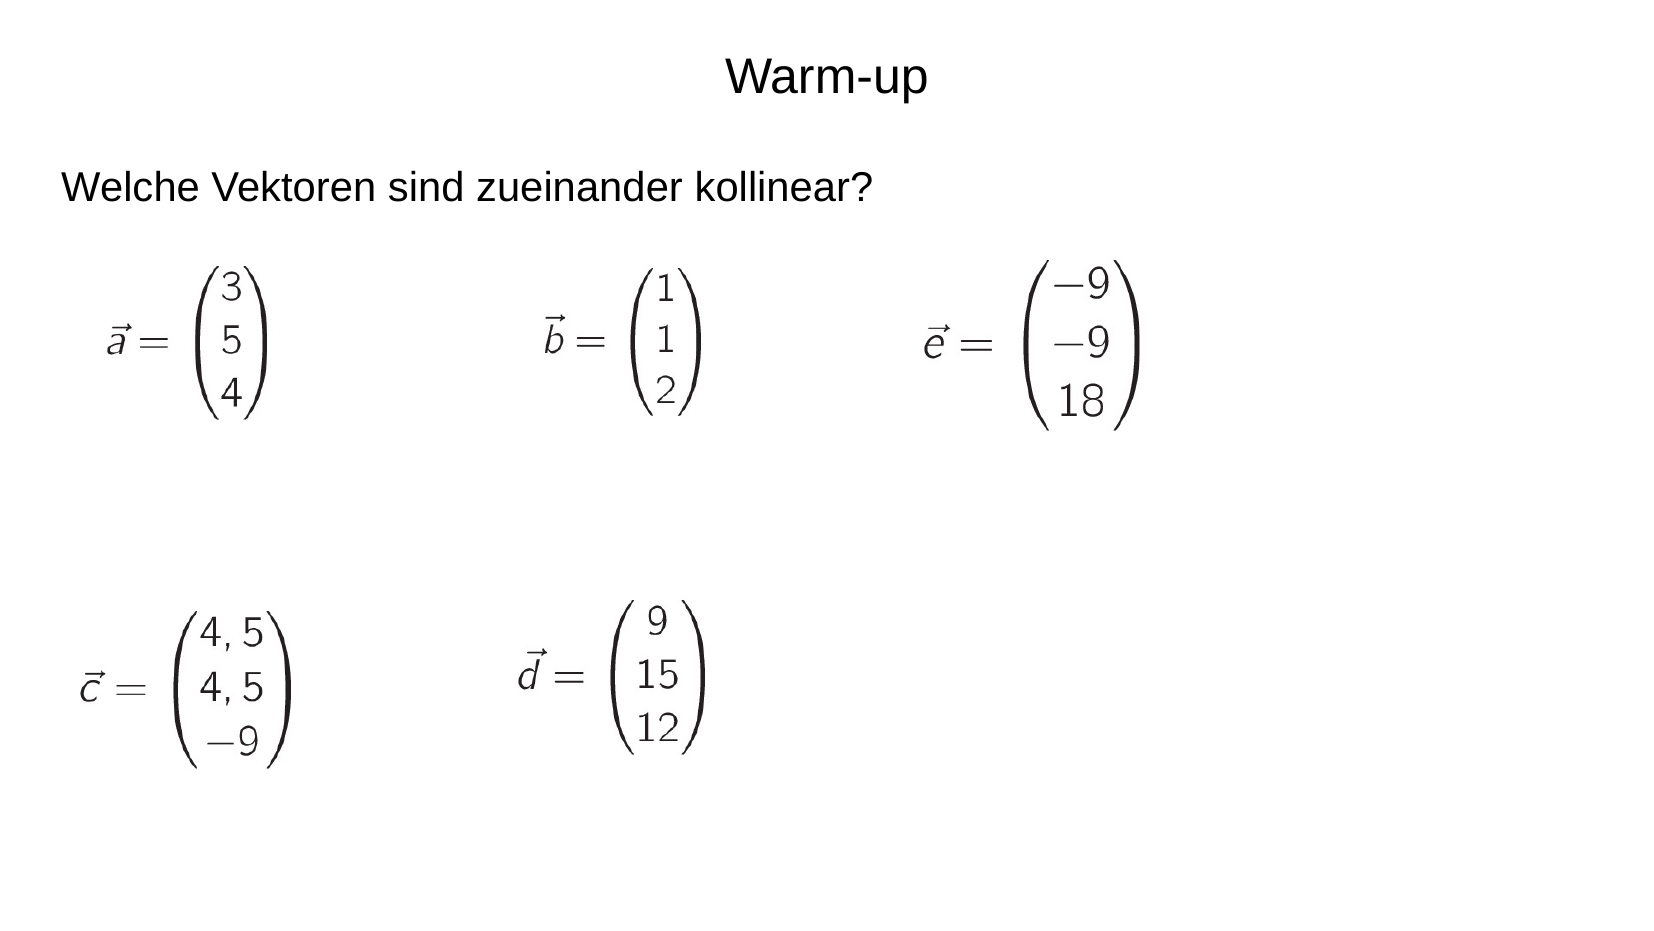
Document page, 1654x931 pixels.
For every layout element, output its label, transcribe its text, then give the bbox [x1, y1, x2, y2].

picture [102, 263, 284, 424]
picture [511, 597, 722, 759]
picture [536, 265, 716, 421]
picture [72, 608, 307, 773]
title Warm-up [82, 37, 1571, 116]
picture [917, 257, 1158, 435]
subtitle Welche Vektoren sind zueinander kollinear? [61, 163, 1550, 230]
